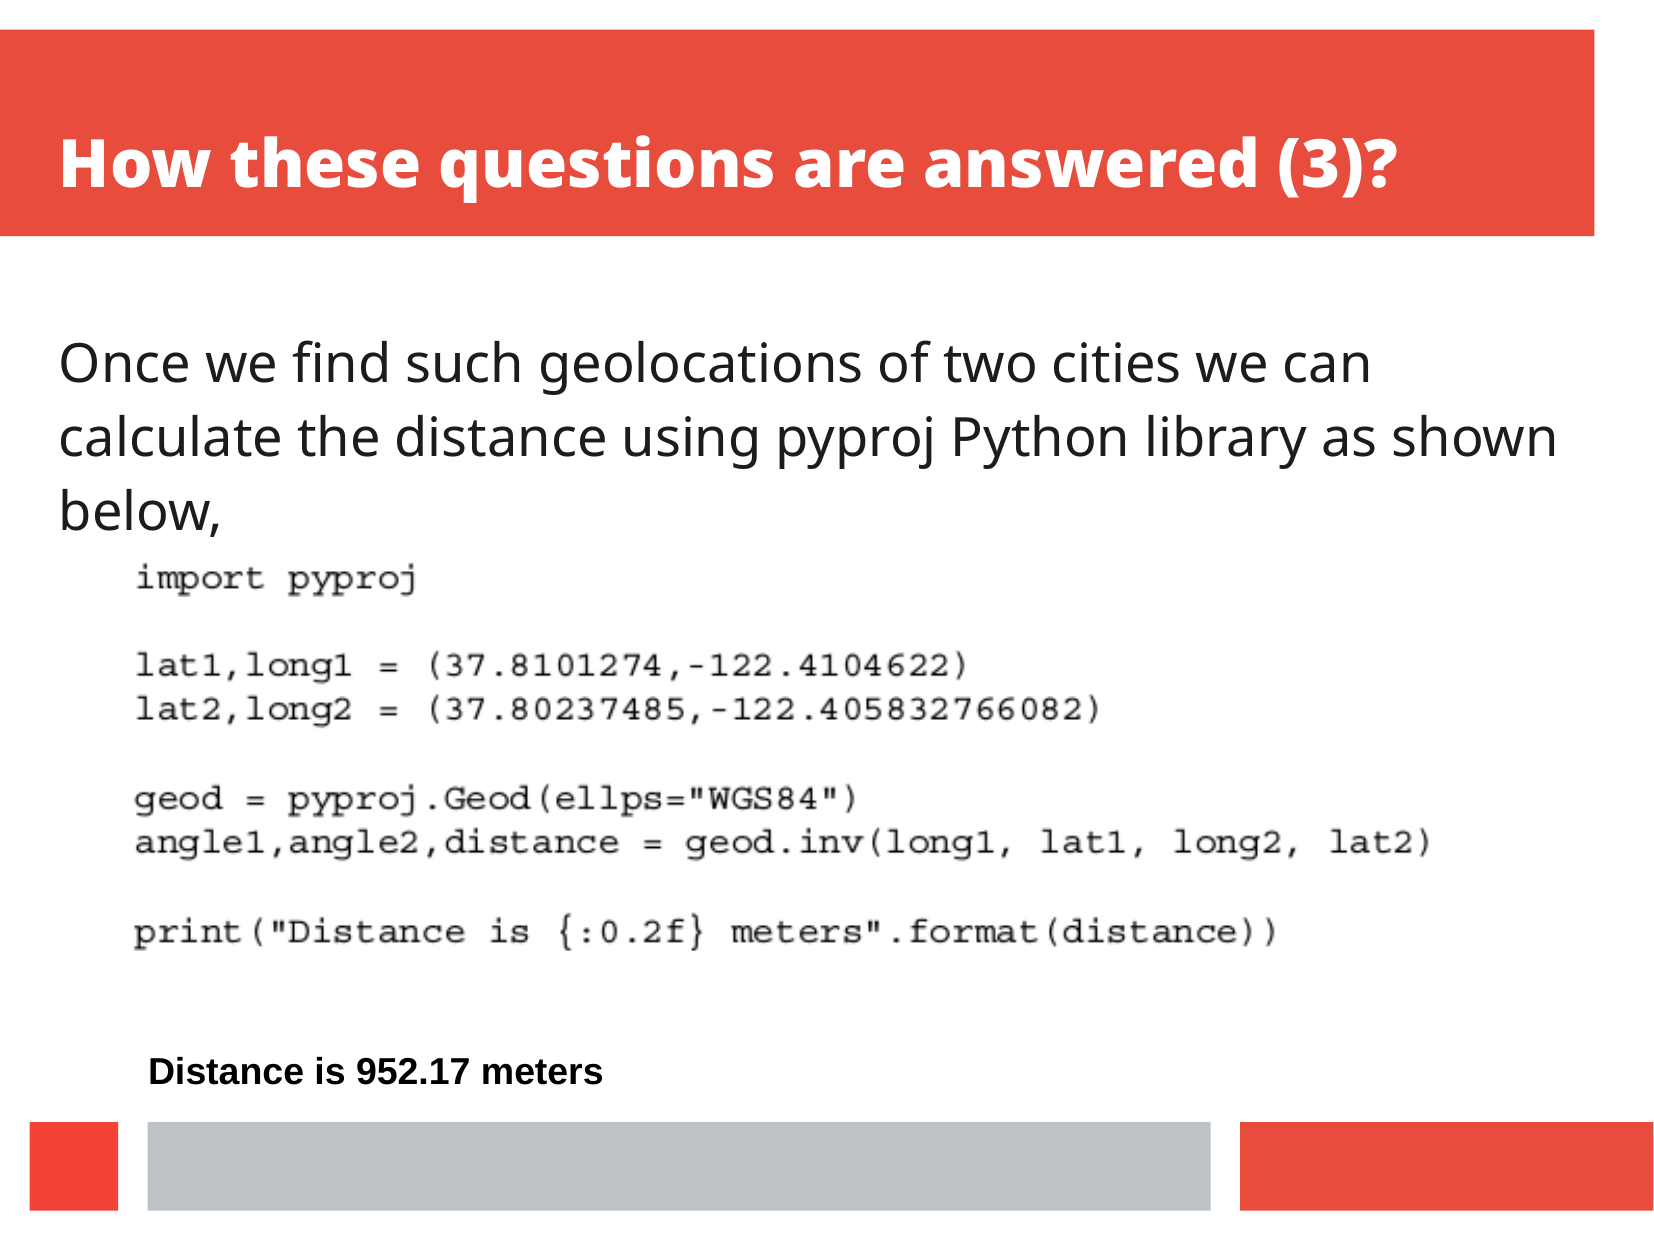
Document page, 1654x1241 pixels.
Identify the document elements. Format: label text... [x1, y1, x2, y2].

list Once we find such geolocations of two cities we can calculate the distance using pyproj Python library as shown below, [59, 324, 1565, 1093]
title How these questions are answered (3)? [59, 59, 1595, 207]
text_box Distance is 952.17 meters [133, 1042, 770, 1142]
picture [112, 543, 1441, 1001]
